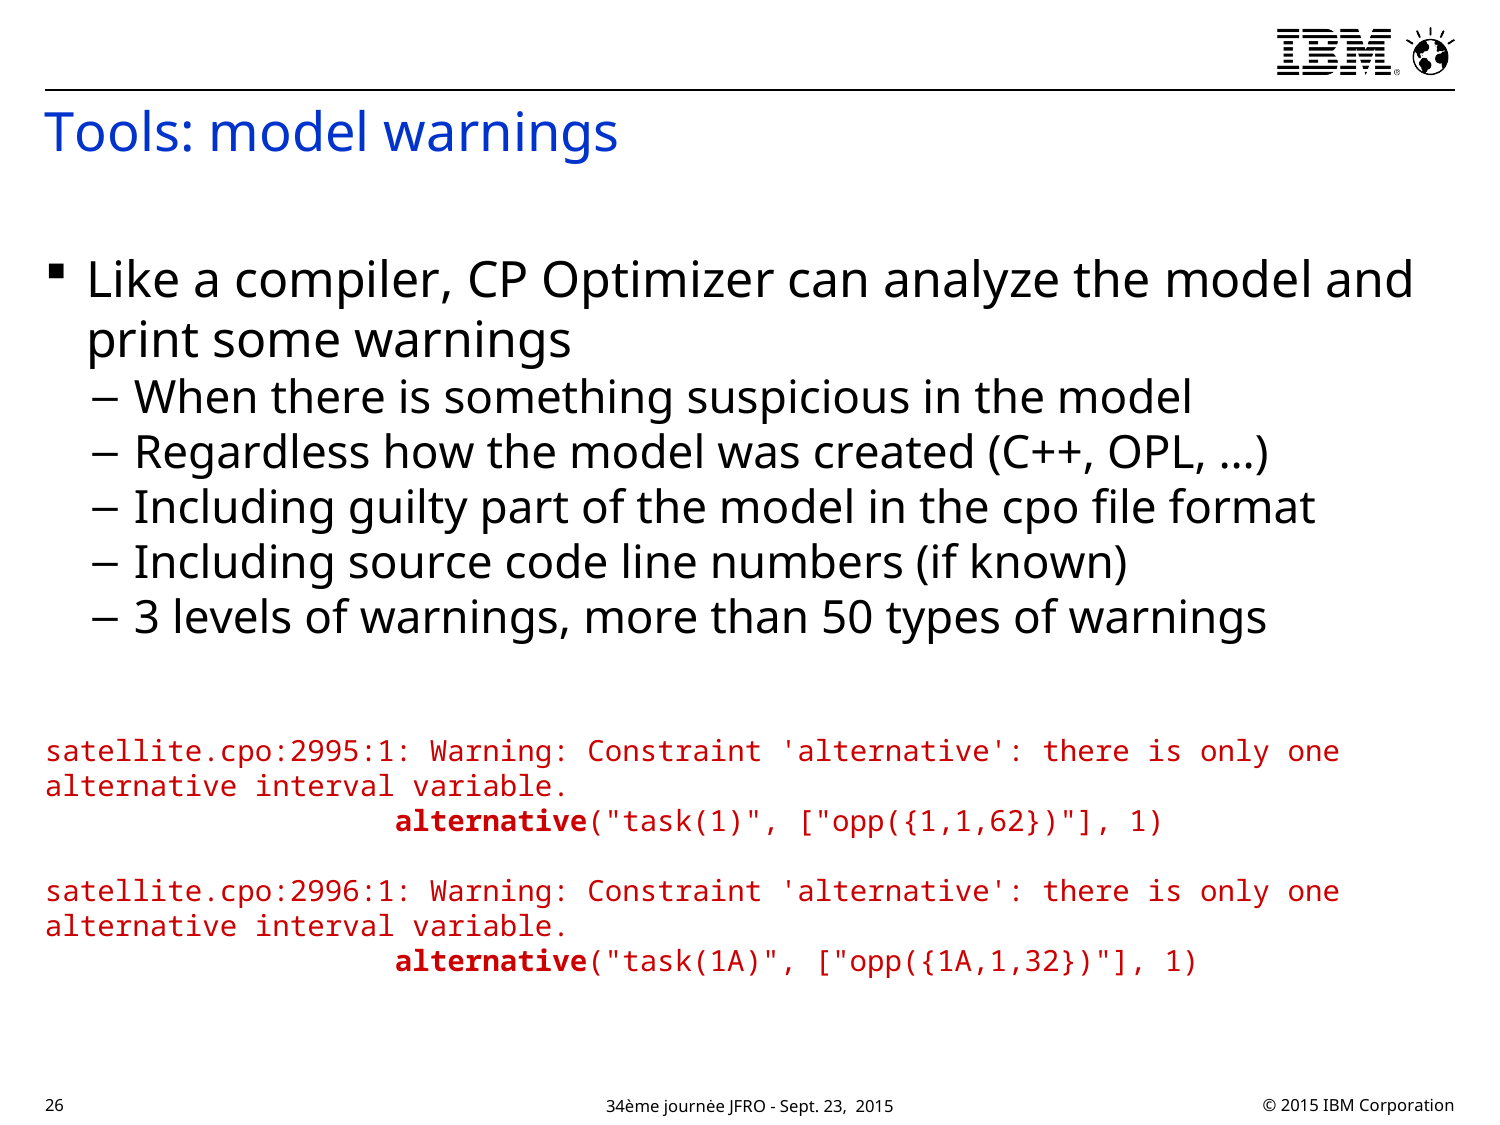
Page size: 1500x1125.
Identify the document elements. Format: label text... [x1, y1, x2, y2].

list Like a compiler, CP Optimizer can analyze the model and print some warnings When there is something suspicious in the model Regardless how the model was created (C++, OPL, …) Including guilty part of the model in the cpo file format Including source code line numbers (if known) 3 levels of warnings, more than 50 types of warnings satellite.cpo:2995:1: Warning: Constraint 'alternative': there is only one alternative interval variable. alternative("task(1)", ["opp({1,1,62})"], 1) satellite.cpo:2996:1: Warning: Constraint 'alternative': there is only one alternative interval variable. alternative("task(1A)", ["opp({1A,1,32})"], 1) [29, 239, 1455, 1066]
picture [1260, 10, 1468, 90]
title Tools: model warnings [29, 97, 1455, 203]
